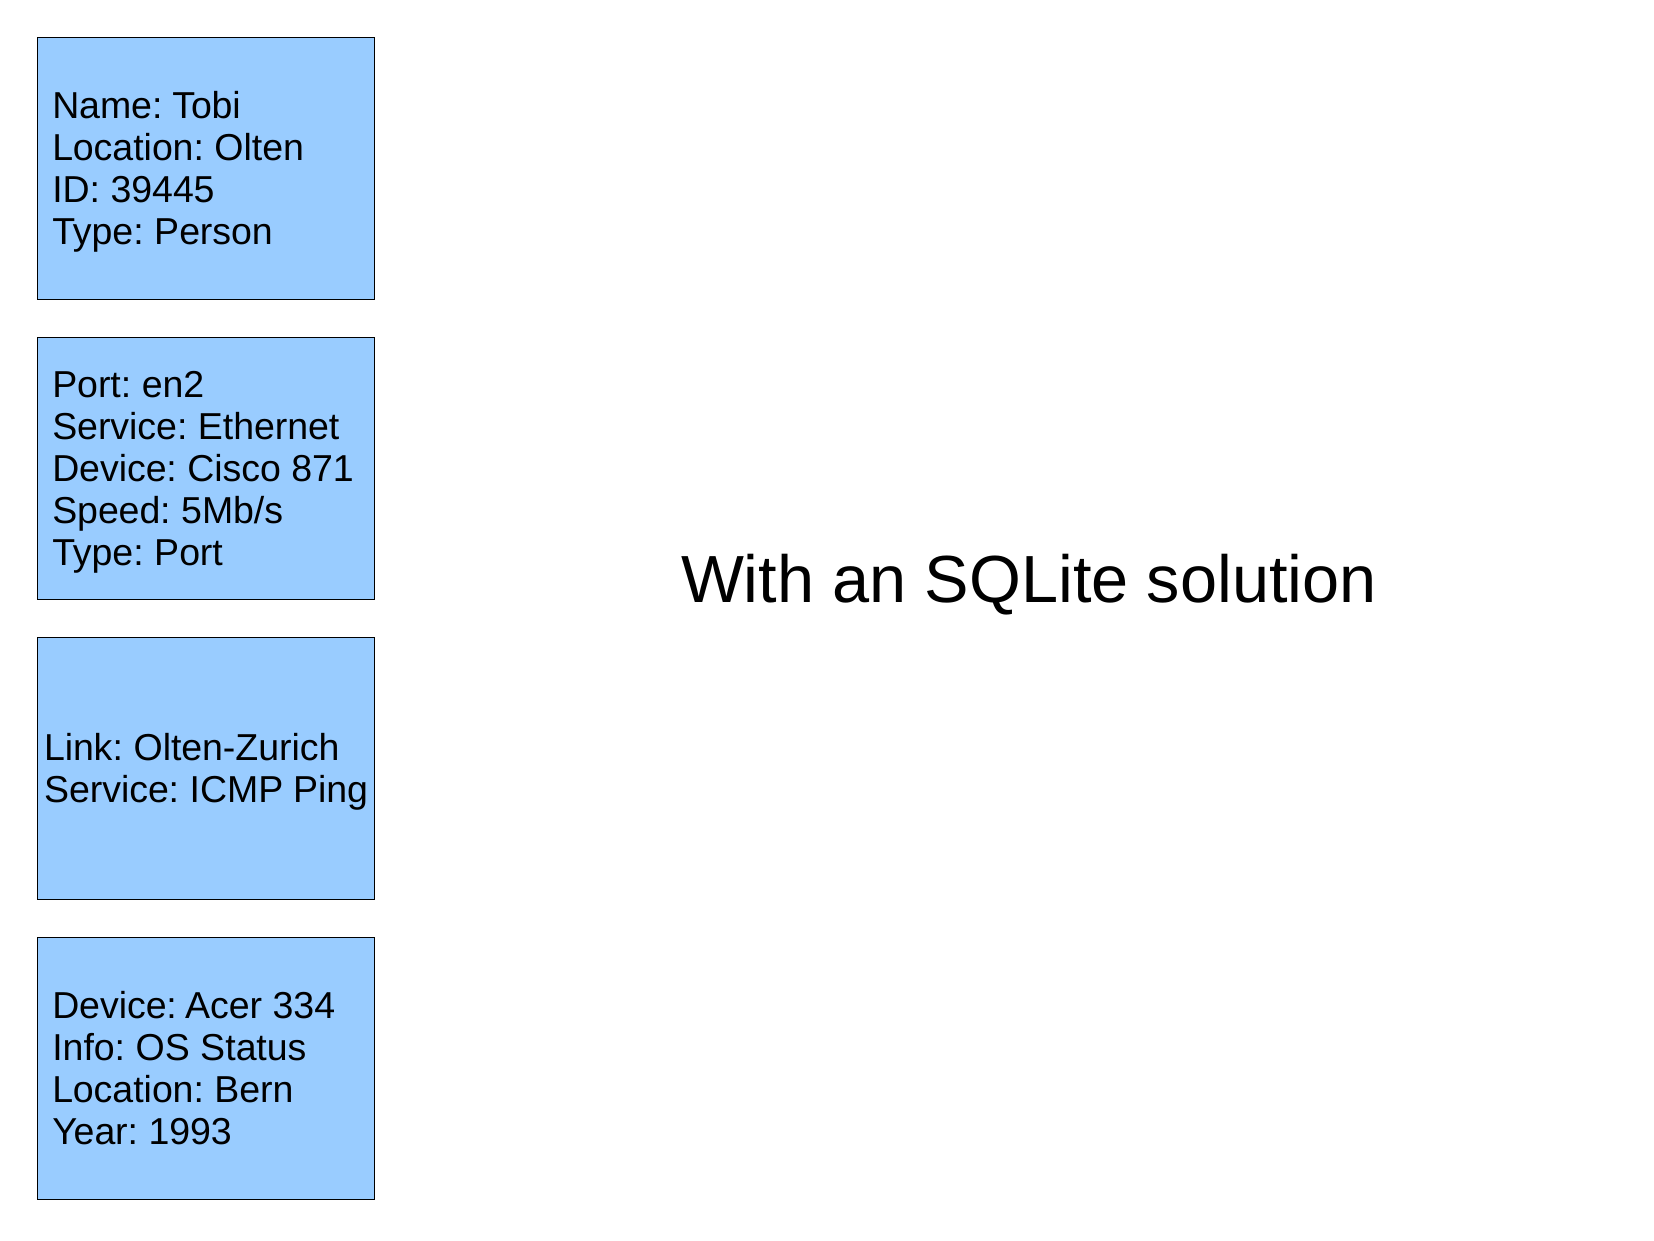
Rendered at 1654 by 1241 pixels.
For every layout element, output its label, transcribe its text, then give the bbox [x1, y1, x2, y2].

subtitle With an SQLite solution [487, 49, 1571, 1109]
text_box Device: Acer 334 Info: OS Status Location: Bern Year: 1993 [37, 937, 375, 1200]
text_box Name: Tobi Location: Olten ID: 39445 Type: Person [37, 37, 375, 300]
text_box Link: Olten-Zurich Service: ICMP Ping [37, 637, 375, 900]
text_box Port: en2 Service: Ethernet Device: Cisco 871 Speed: 5Mb/s Type: Port [37, 337, 375, 600]
